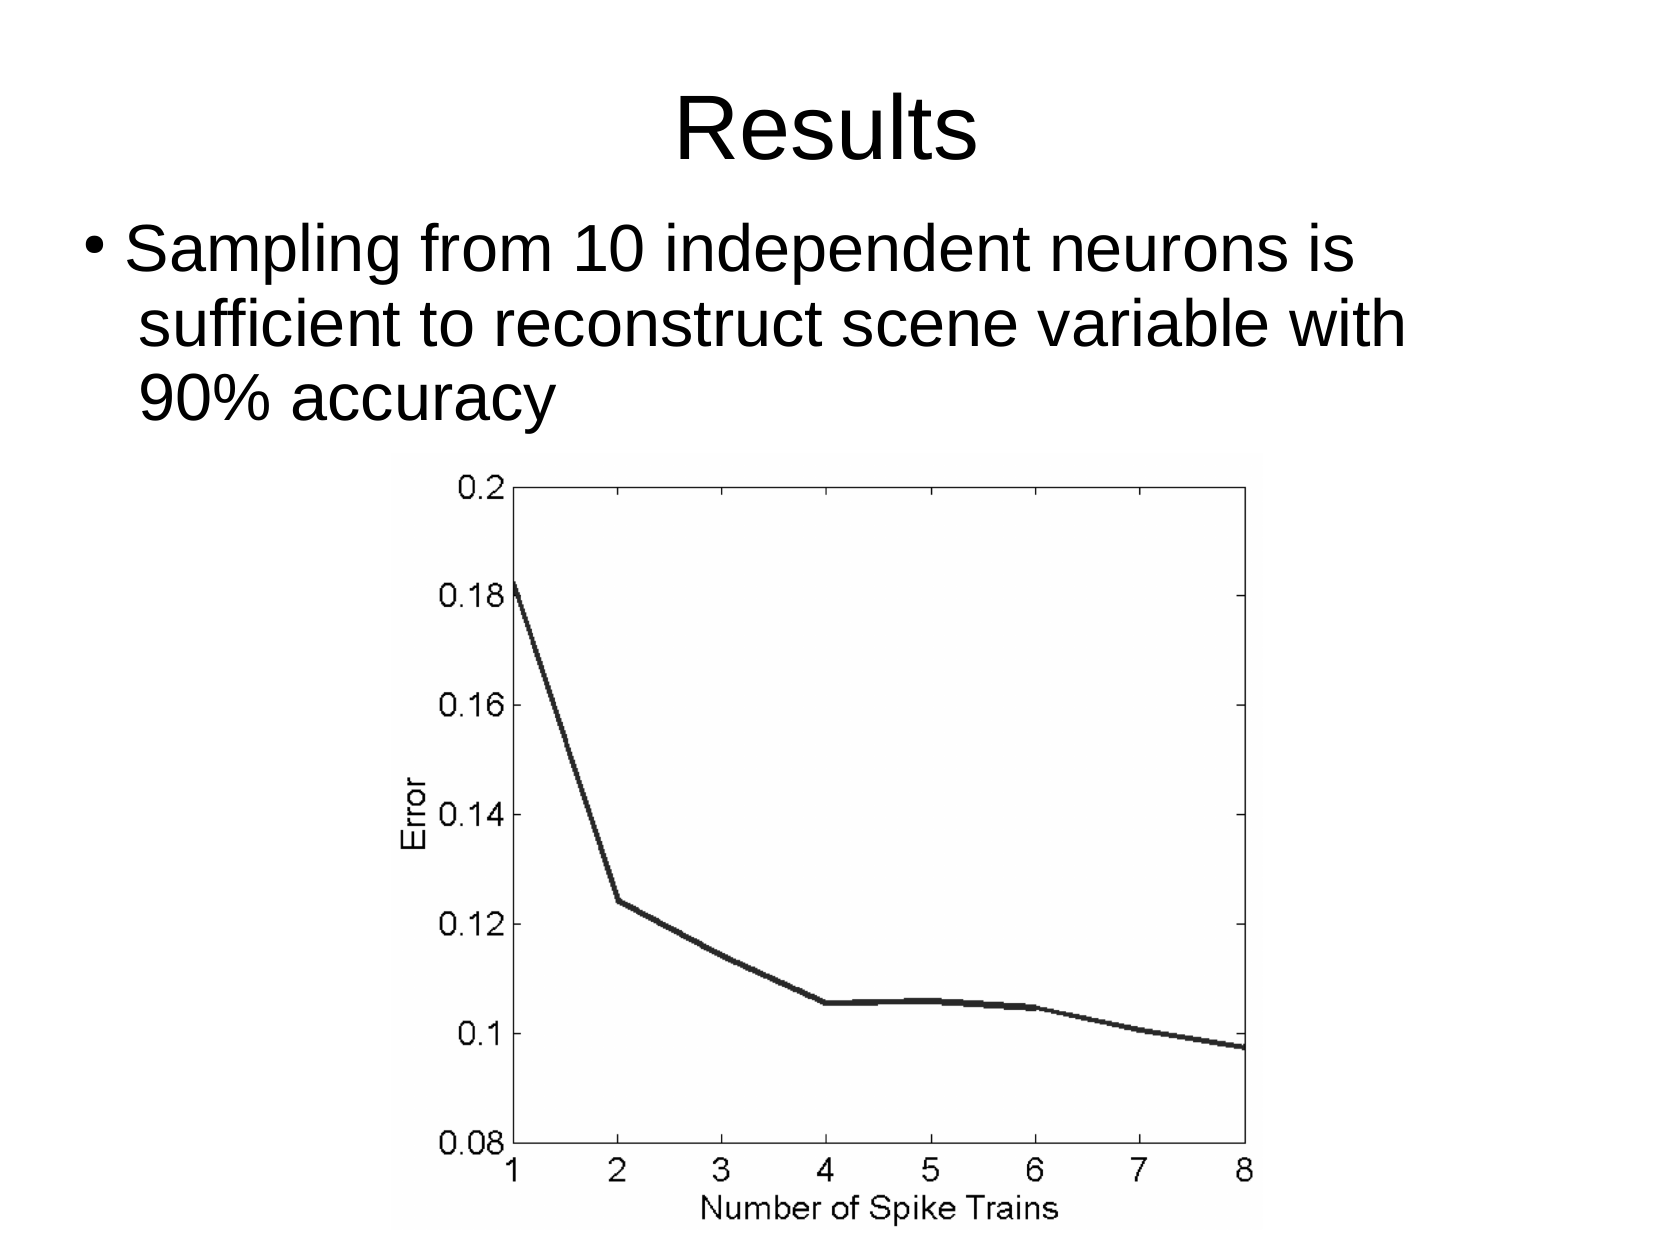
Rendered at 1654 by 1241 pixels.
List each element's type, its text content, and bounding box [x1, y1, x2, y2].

picture [391, 453, 1263, 1230]
list Sampling from 10 independent neurons is sufficient to reconstruct scene variable with 90% accuracy [82, 207, 1538, 927]
title Results [82, 25, 1571, 233]
